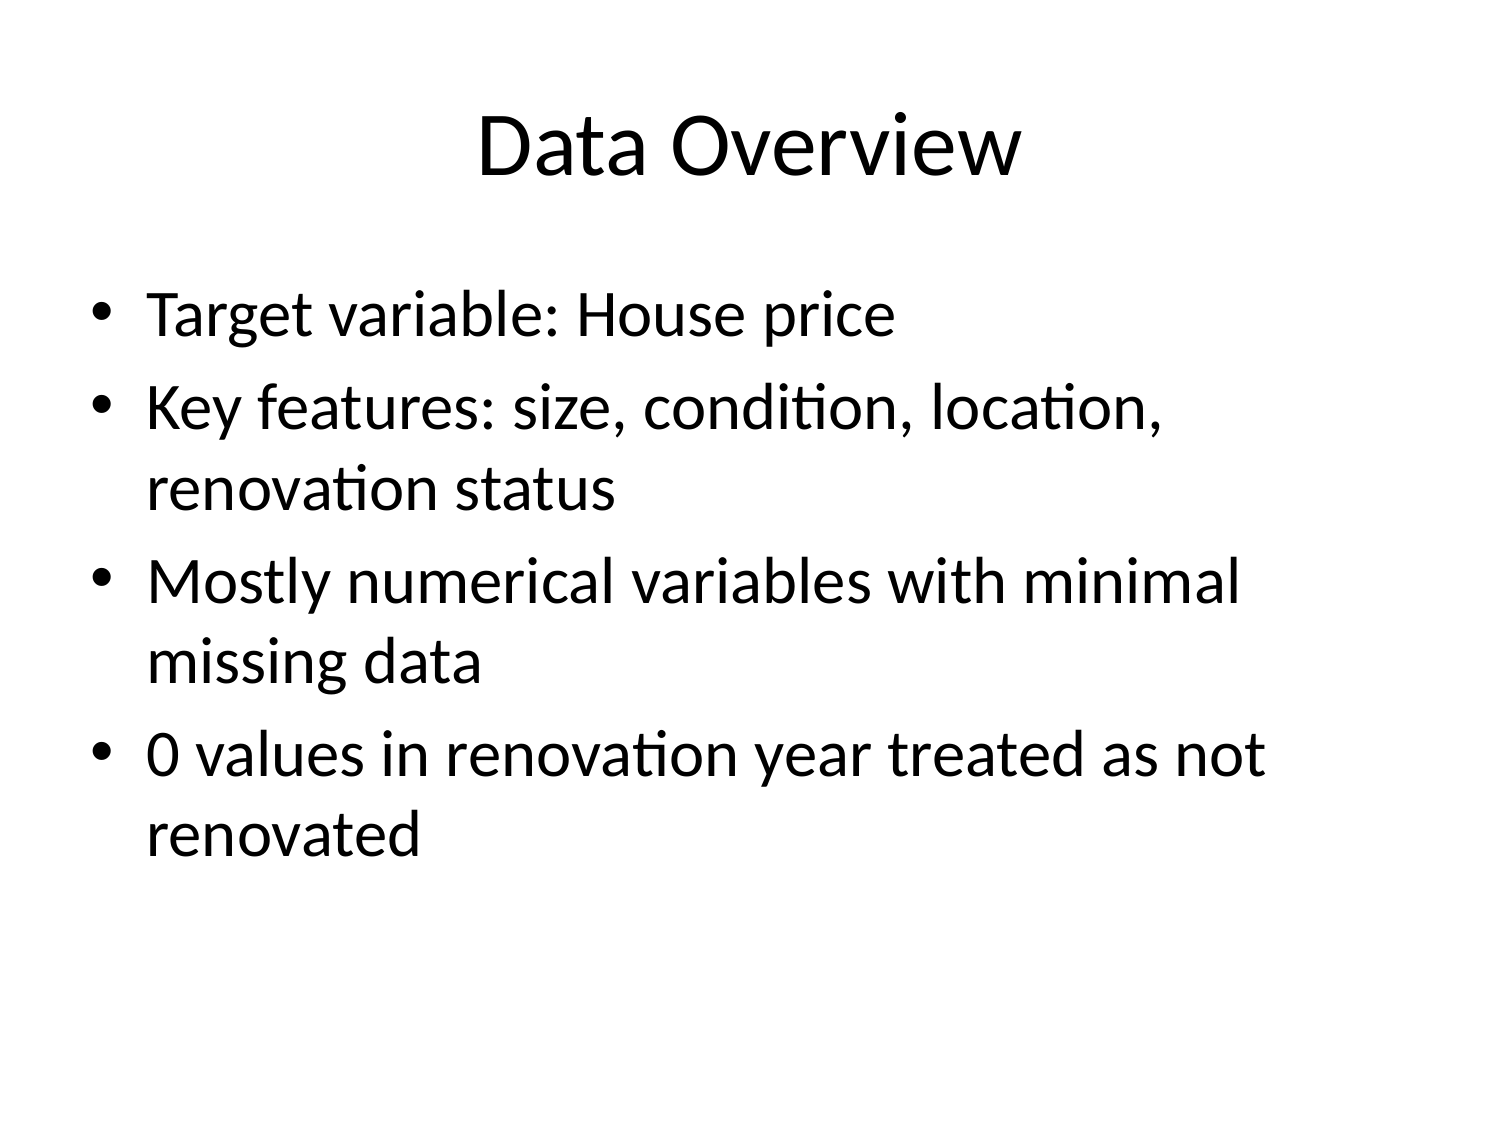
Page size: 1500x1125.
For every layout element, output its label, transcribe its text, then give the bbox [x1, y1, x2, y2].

list Target variable: House price Key features: size, condition, location, renovation status Mostly numerical variables with minimal missing data 0 values in renovation year treated as not renovated [75, 262, 1425, 1005]
title Data Overview [75, 45, 1425, 233]
